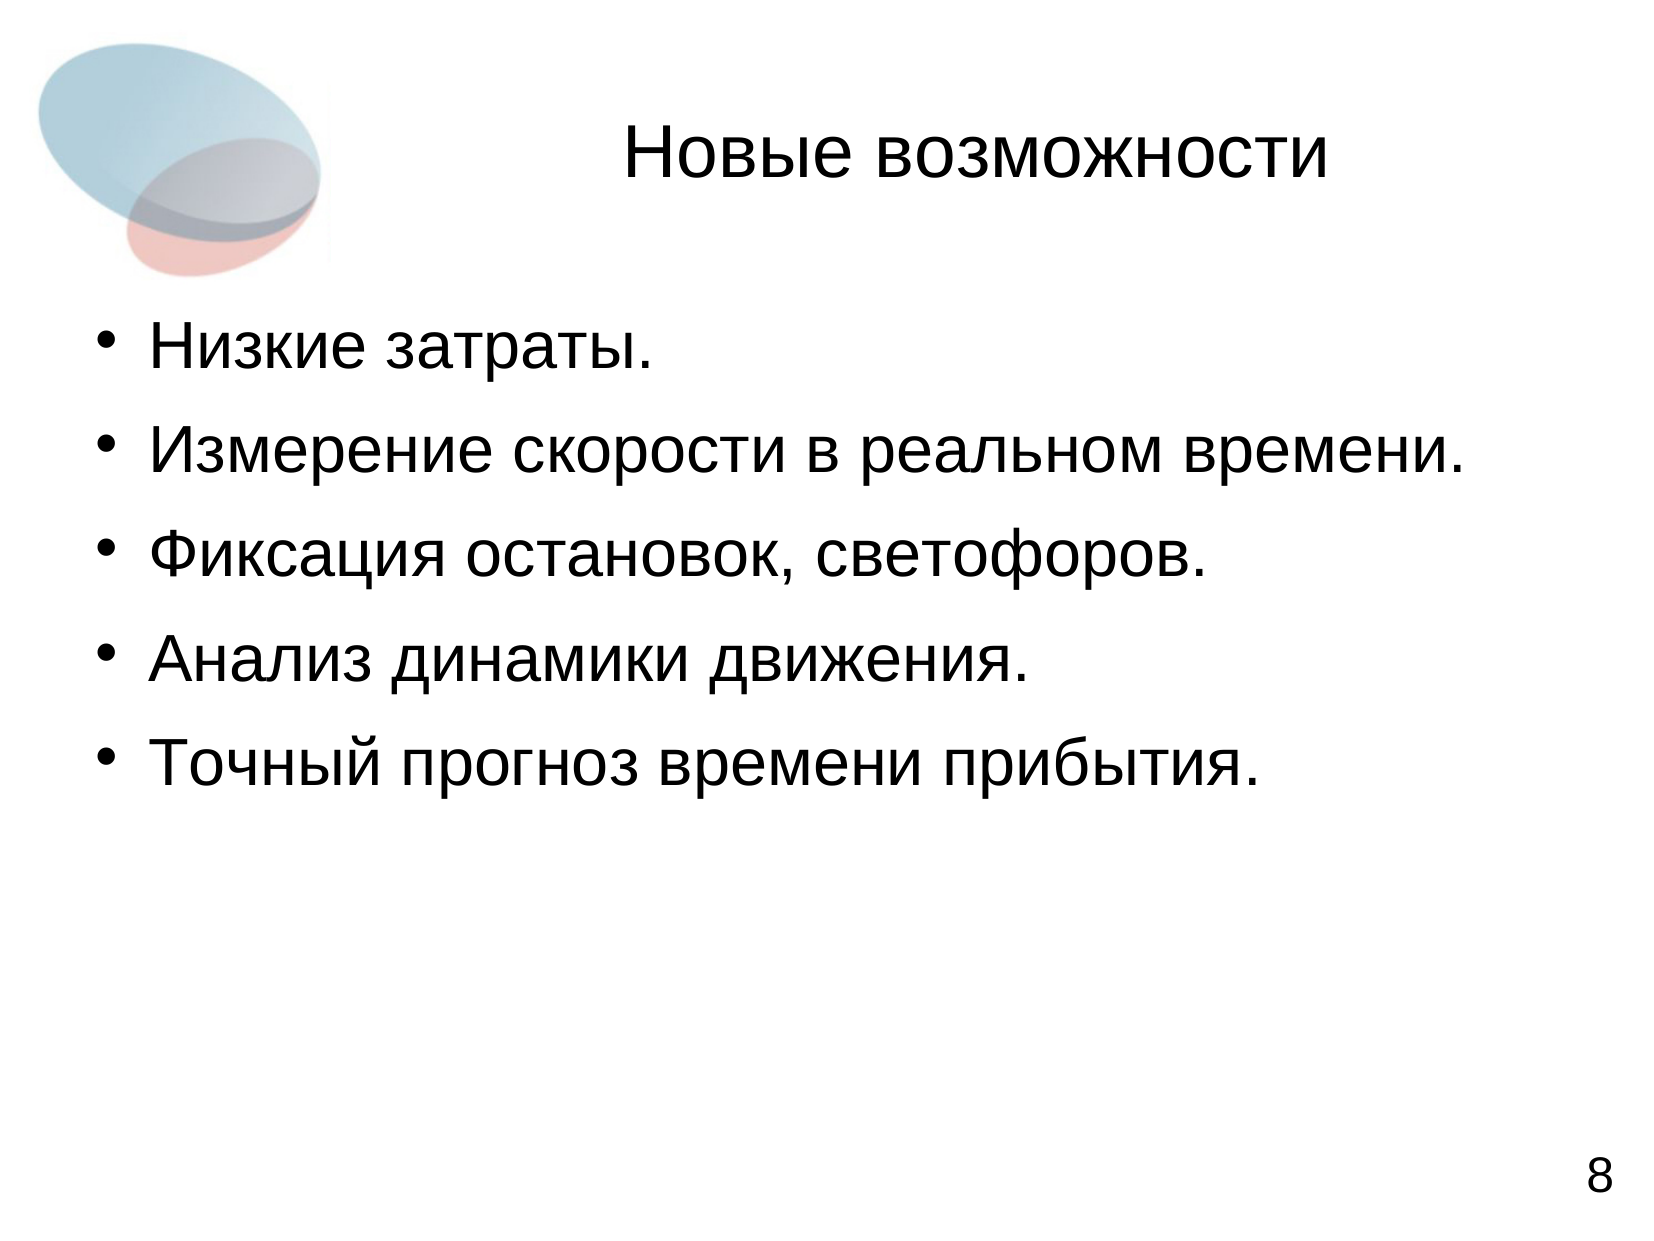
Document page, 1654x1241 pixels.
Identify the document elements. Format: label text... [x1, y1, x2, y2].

list Низкие затраты. Измерение скорости в реальном времени. Фиксация остановок, светофоров. Анализ динамики движения. Точный прогноз времени прибытия. [77, 309, 1565, 1093]
picture [29, 29, 331, 293]
text_box 8 [1571, 1140, 1629, 1212]
title Новые возможности [383, 0, 1571, 307]
